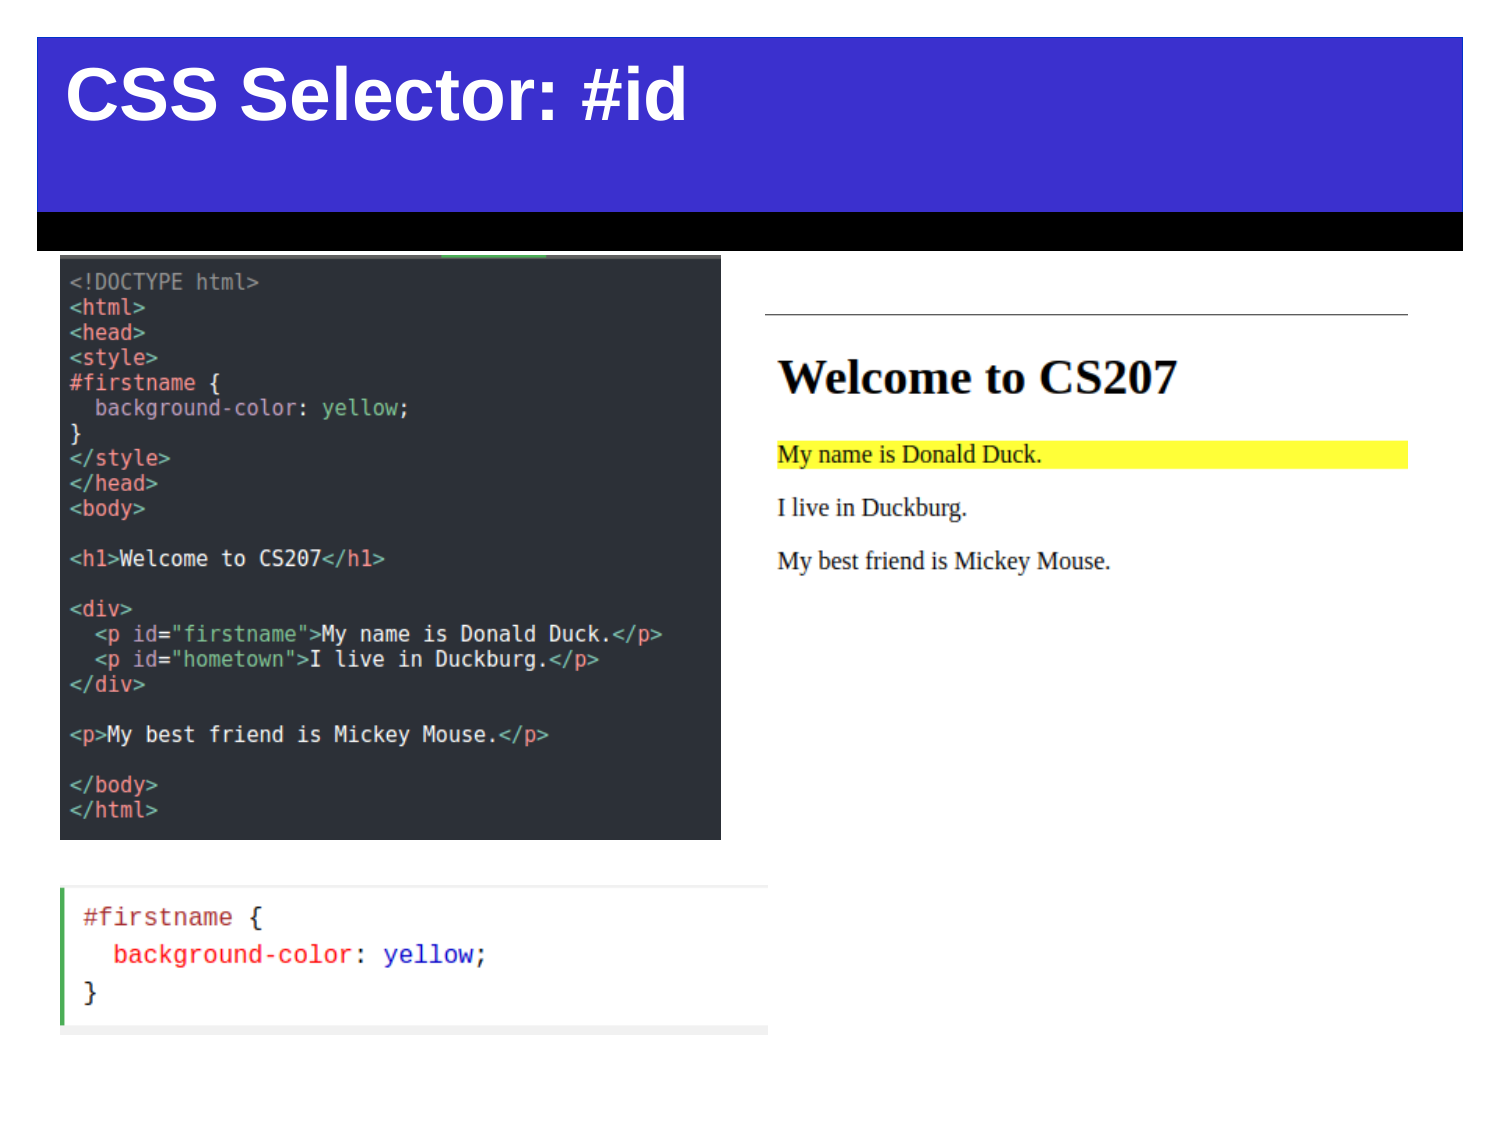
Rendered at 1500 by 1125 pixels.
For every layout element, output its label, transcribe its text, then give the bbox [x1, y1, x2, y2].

list CSS Selector: #id [50, 37, 1450, 213]
picture [765, 314, 1408, 626]
picture [60, 885, 768, 1036]
picture [60, 255, 721, 841]
